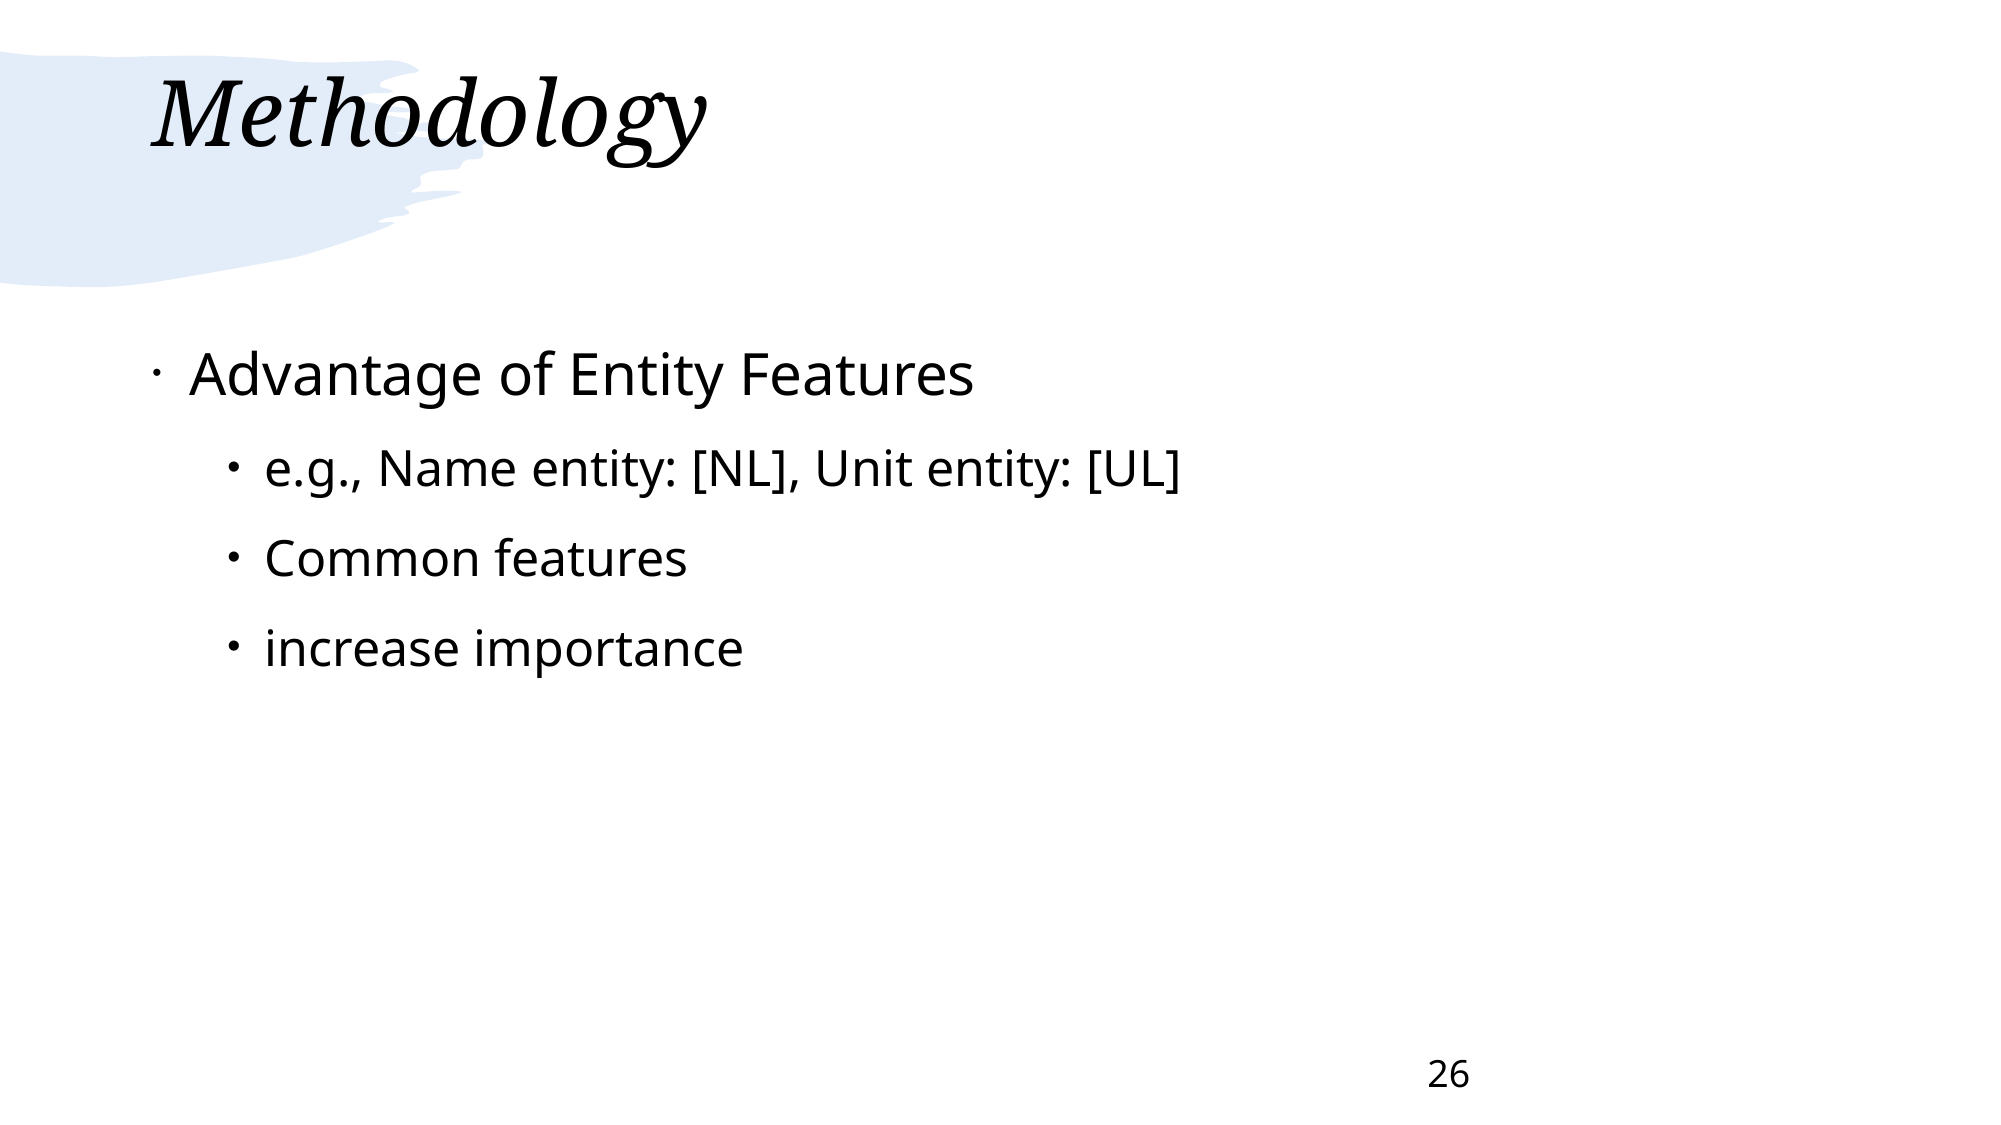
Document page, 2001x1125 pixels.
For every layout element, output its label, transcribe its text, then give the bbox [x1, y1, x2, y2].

slide_number <number> [1412, 1042, 1863, 1103]
list Advantage of Entity Features e.g., Name entity: [NL], Unit entity: [UL] Common features increase importance [137, 329, 1863, 1013]
title Methodology [137, 59, 1863, 278]
